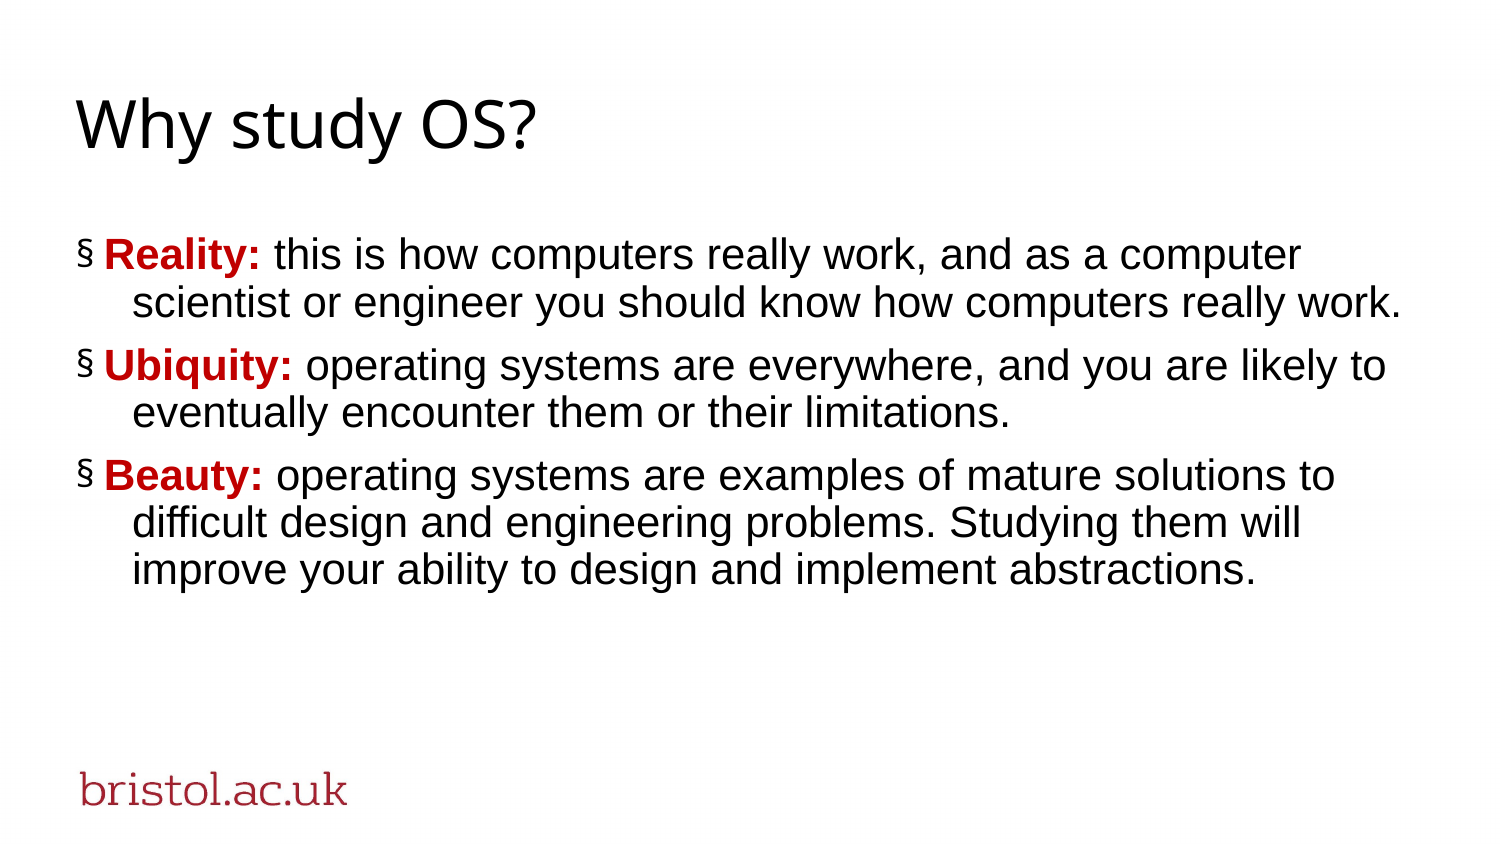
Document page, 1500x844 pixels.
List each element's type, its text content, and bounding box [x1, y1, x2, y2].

title Why study OS? [60, 44, 1440, 209]
list Reality: this is how computers really work, and as a computer scientist or engineer you should know how computers really work. Ubiquity: operating systems are everywhere, and you are likely to eventually encounter them or their limitations. Beauty: operating systems are examples of mature solutions to difficult design and engineering problems. Studying them will improve your ability to design and implement abstractions. [60, 224, 1440, 699]
